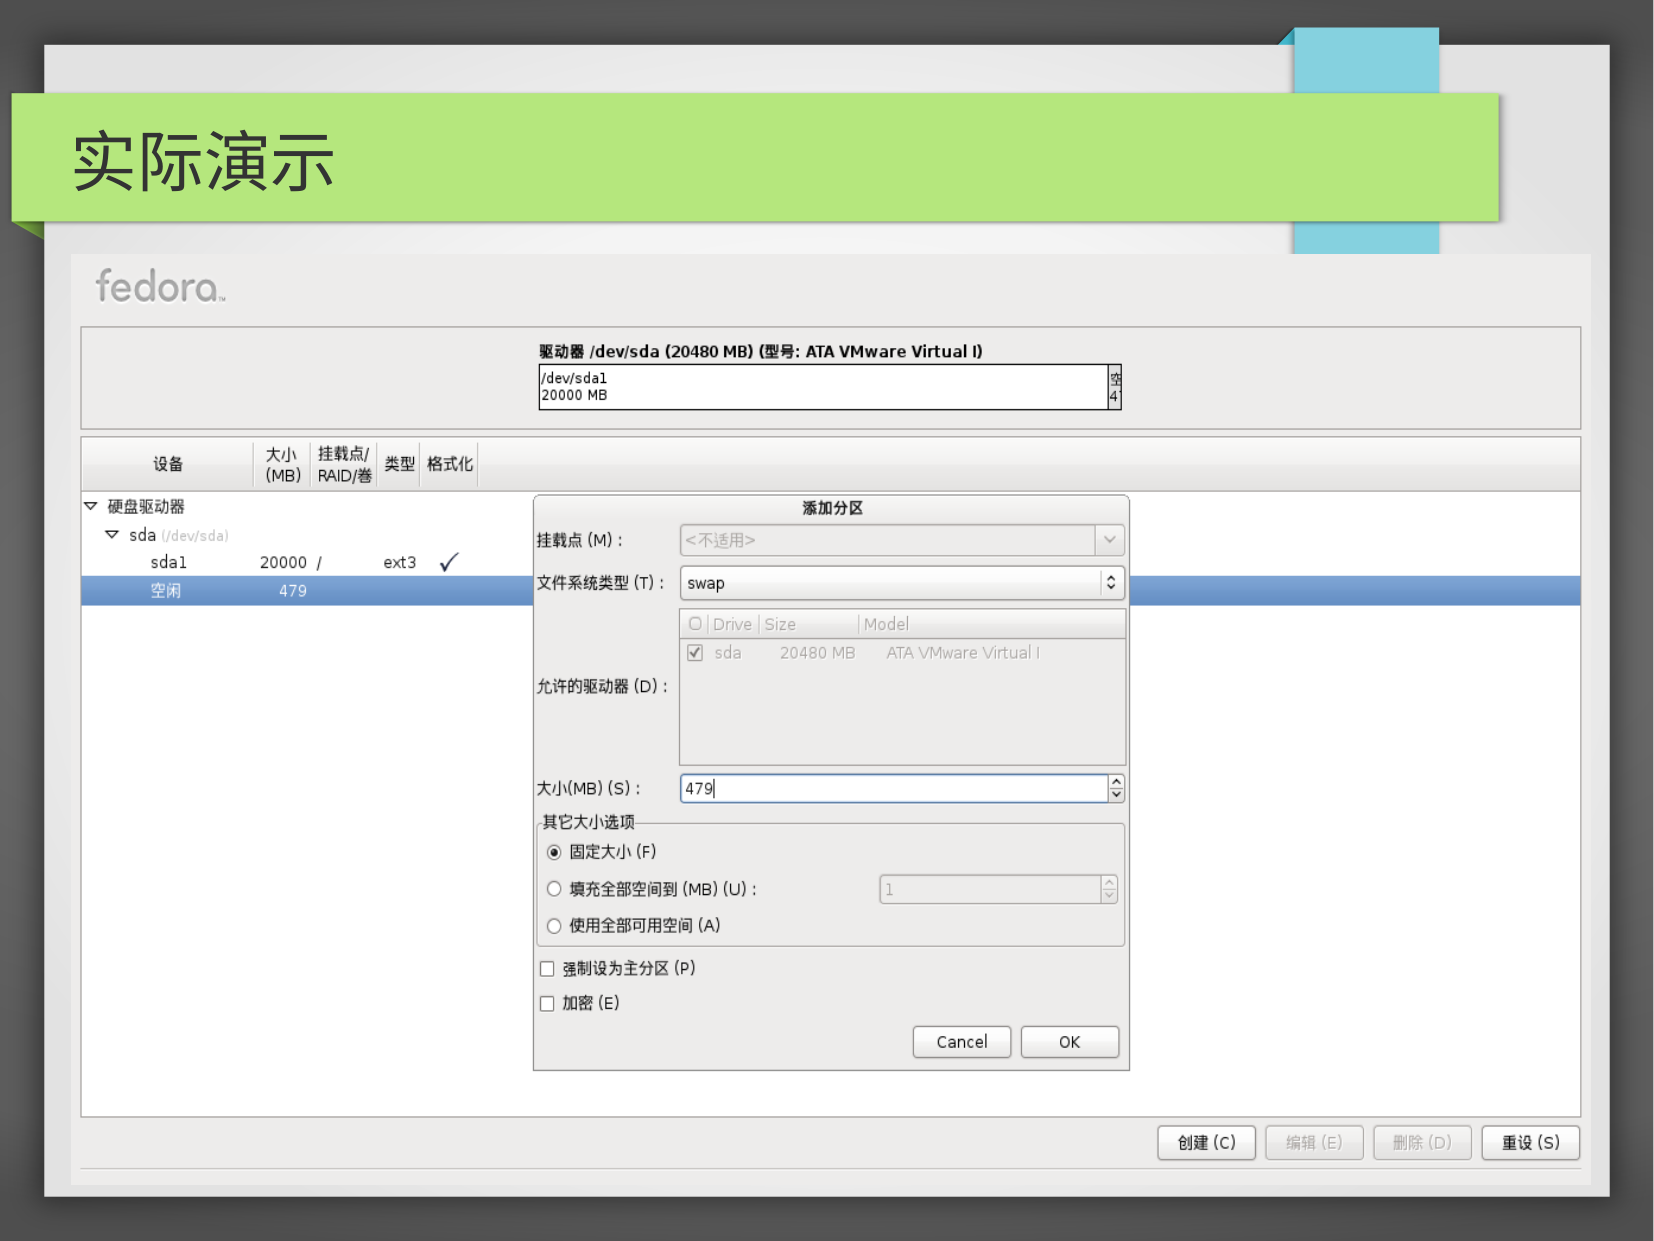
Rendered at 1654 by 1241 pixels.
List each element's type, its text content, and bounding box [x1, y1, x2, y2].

title 实际演示 [82, 49, 1571, 254]
picture [0, 0, 1654, 1241]
